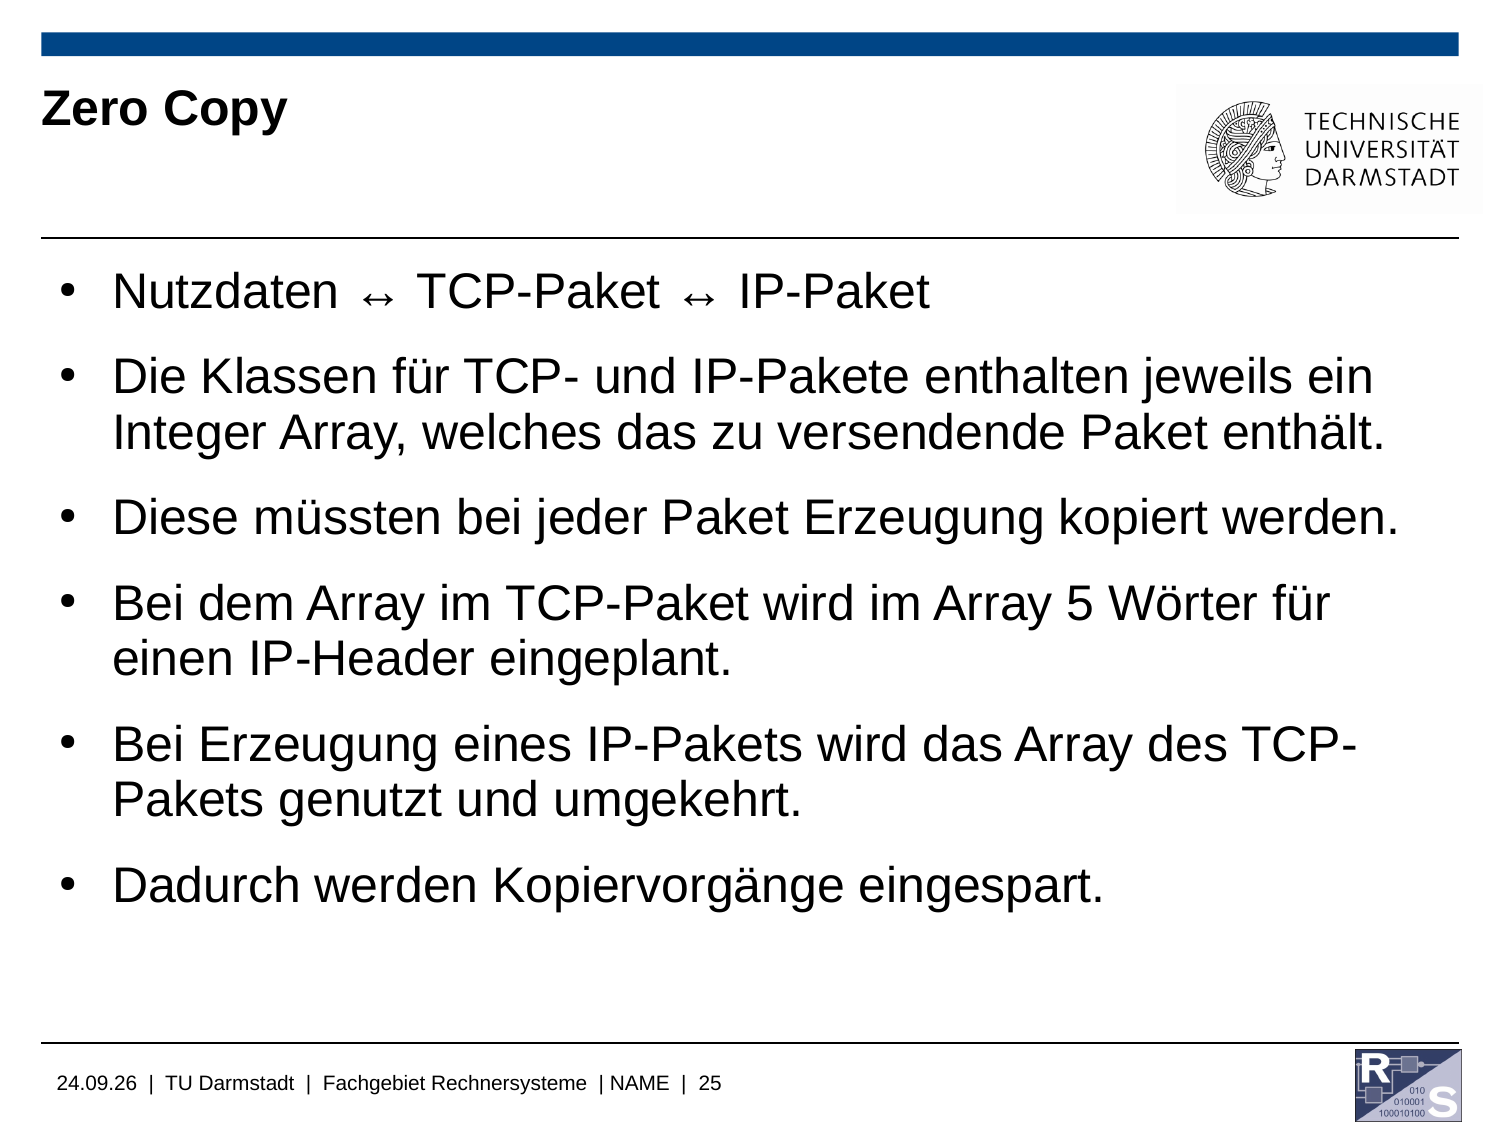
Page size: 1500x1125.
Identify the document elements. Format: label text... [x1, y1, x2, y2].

title Zero Copy [41, 32, 1131, 183]
picture [1355, 1049, 1462, 1122]
list Nutzdaten ↔ TCP-Paket ↔ IP-Paket Die Klassen für TCP- und IP-Pakete enthalten jeweils ein Integer Array, welches das zu versendende Paket enthält. Diese müssten bei jeder Paket Erzeugung kopiert werden. Bei dem Array im TCP-Paket wird im Array 5 Wörter für einen IP-Header eingeplant. Bei Erzeugung eines IP-Pakets wird das Array des TCP-Pakets genutzt und umgekehrt. Dadurch werden Kopiervorgänge eingespart. [41, 263, 1455, 1032]
